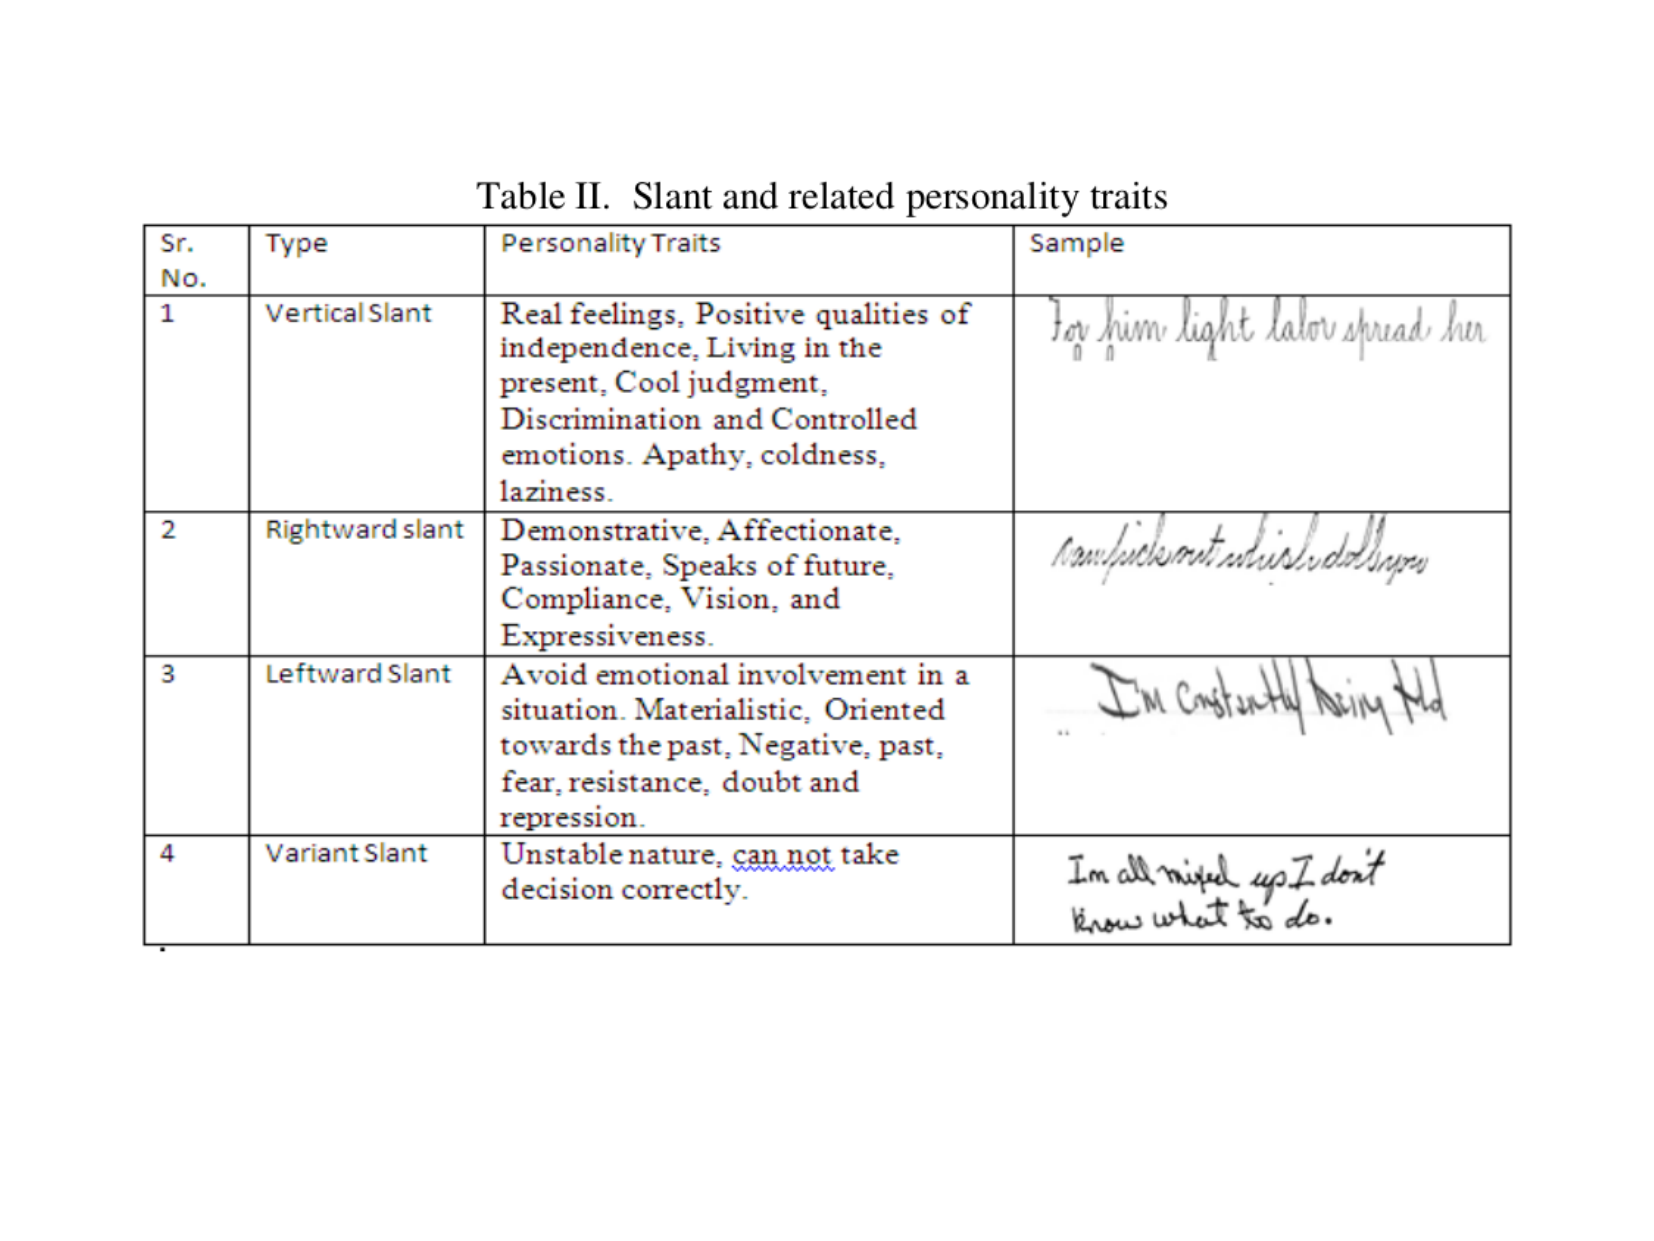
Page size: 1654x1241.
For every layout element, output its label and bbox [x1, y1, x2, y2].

picture [47, 166, 1617, 981]
